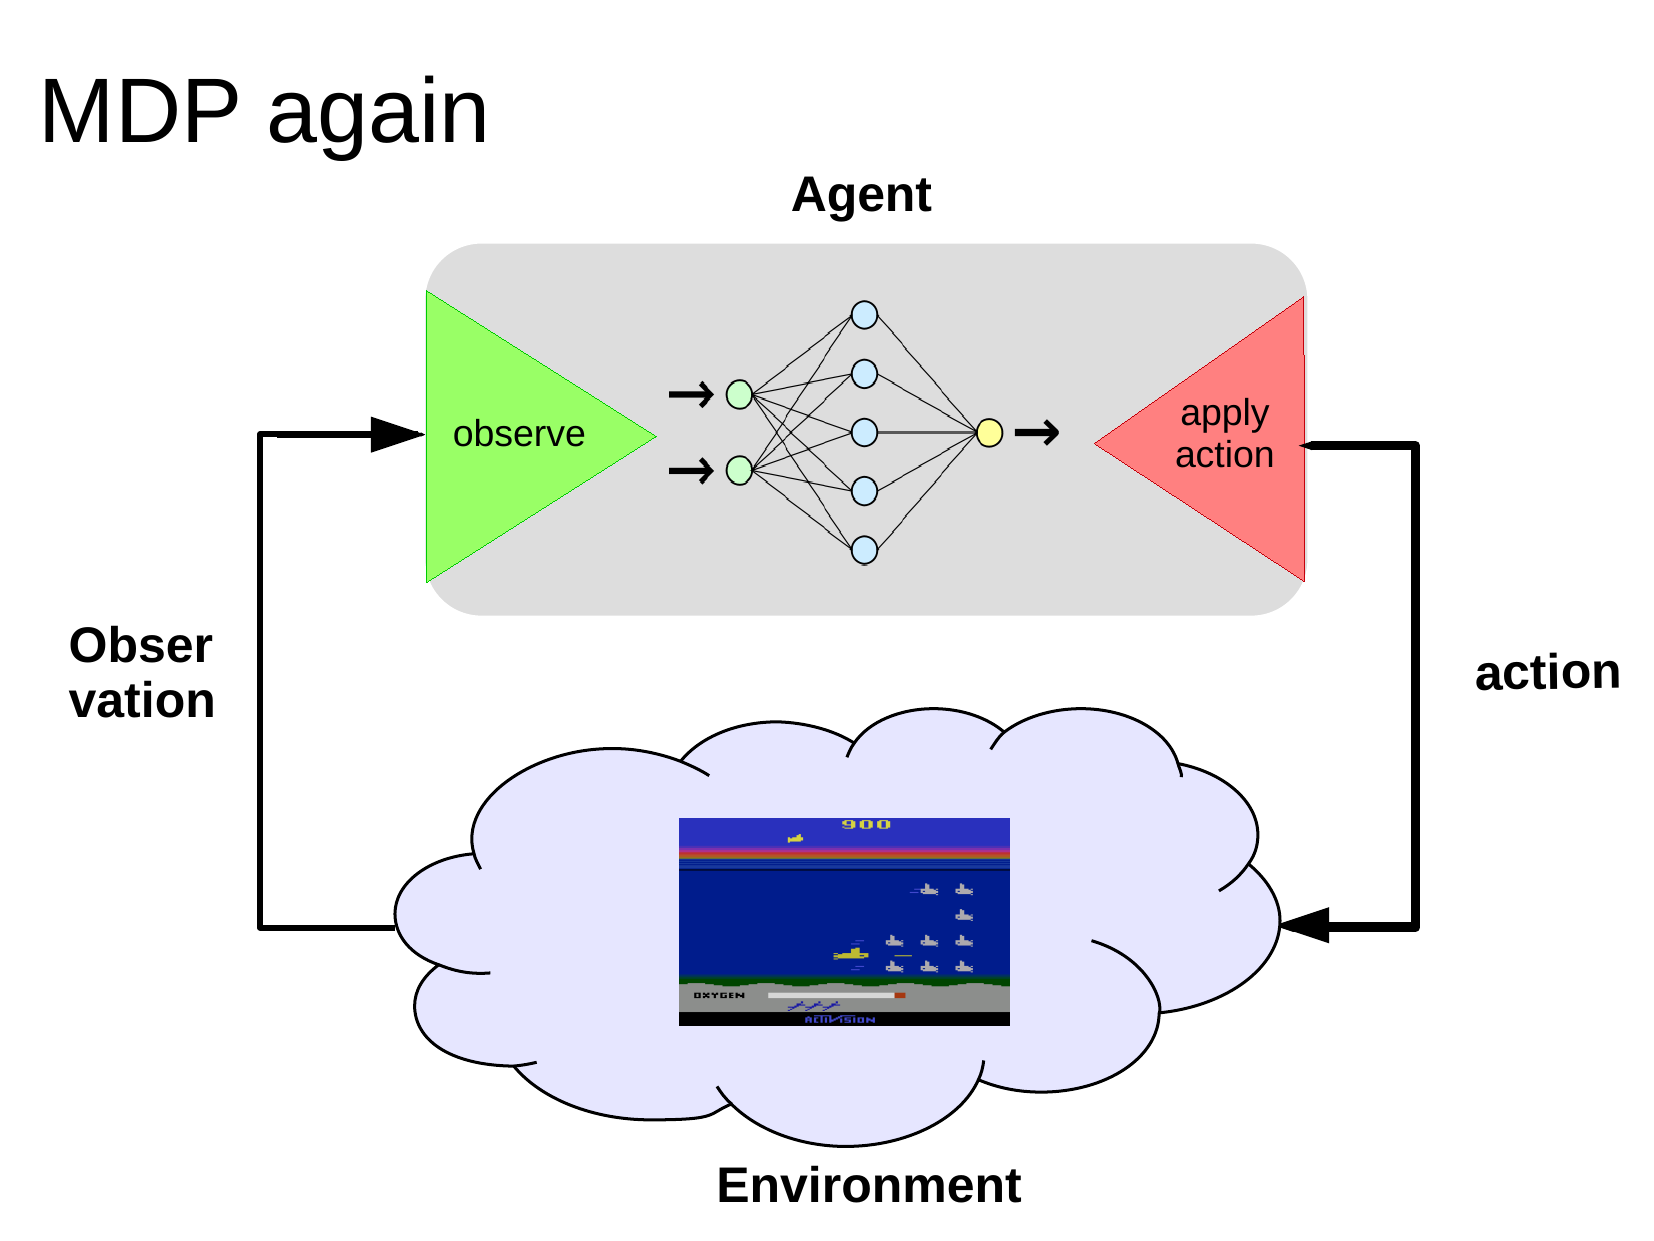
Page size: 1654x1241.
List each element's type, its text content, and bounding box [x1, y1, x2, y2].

text_box Environment [692, 1141, 1143, 1231]
text_box action [1450, 625, 1654, 718]
picture [679, 818, 1010, 975]
text_box Agent [685, 150, 1039, 240]
text_box observe [404, 396, 635, 472]
text_box [416, 234, 1317, 625]
text_box apply action [1151, 375, 1299, 493]
picture [679, 978, 1010, 1026]
text_box Observation [45, 600, 241, 746]
text_box MDP again [15, 42, 515, 286]
text_box [394, 708, 1281, 1141]
picture [669, 300, 1059, 566]
